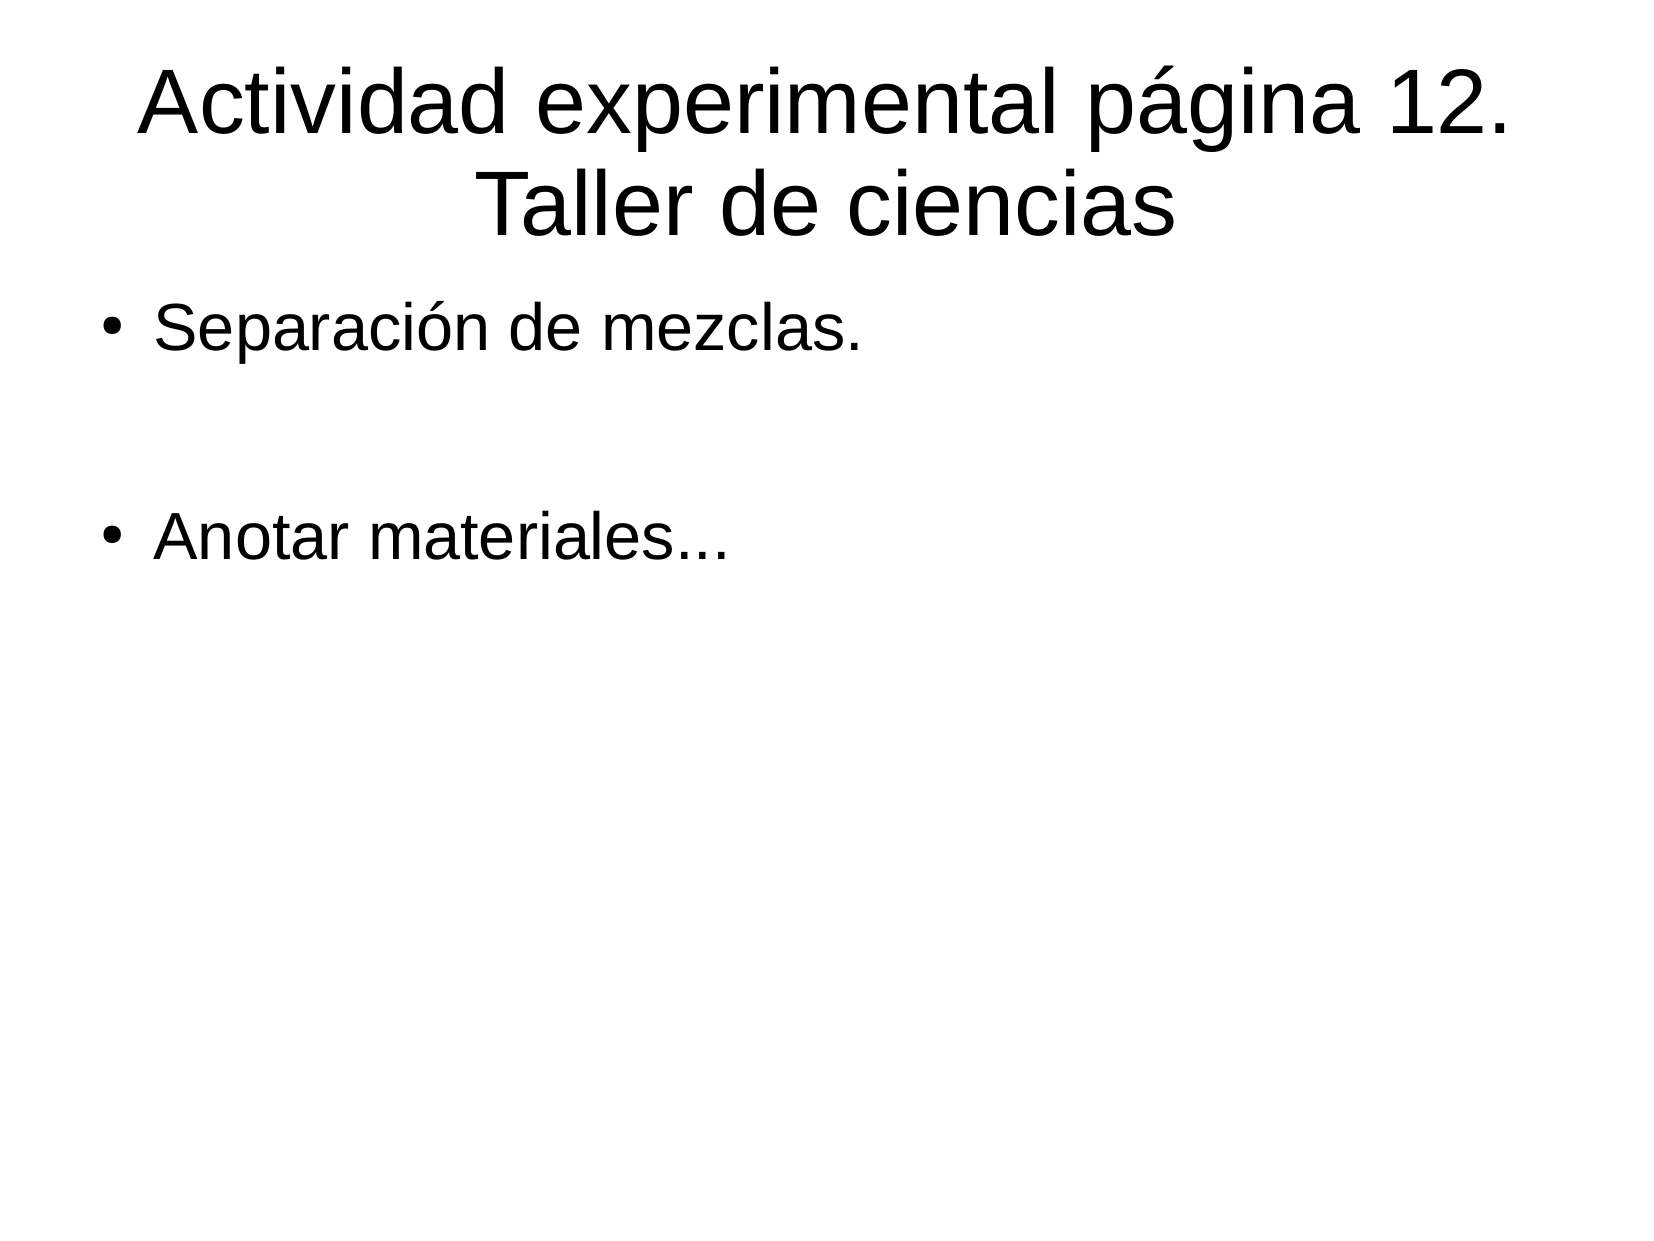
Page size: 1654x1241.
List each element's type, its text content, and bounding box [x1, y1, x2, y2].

title Actividad experimental página 12. Taller de ciencias [82, 49, 1571, 257]
list Separación de mezclas. Anotar materiales... [82, 290, 1571, 1010]
